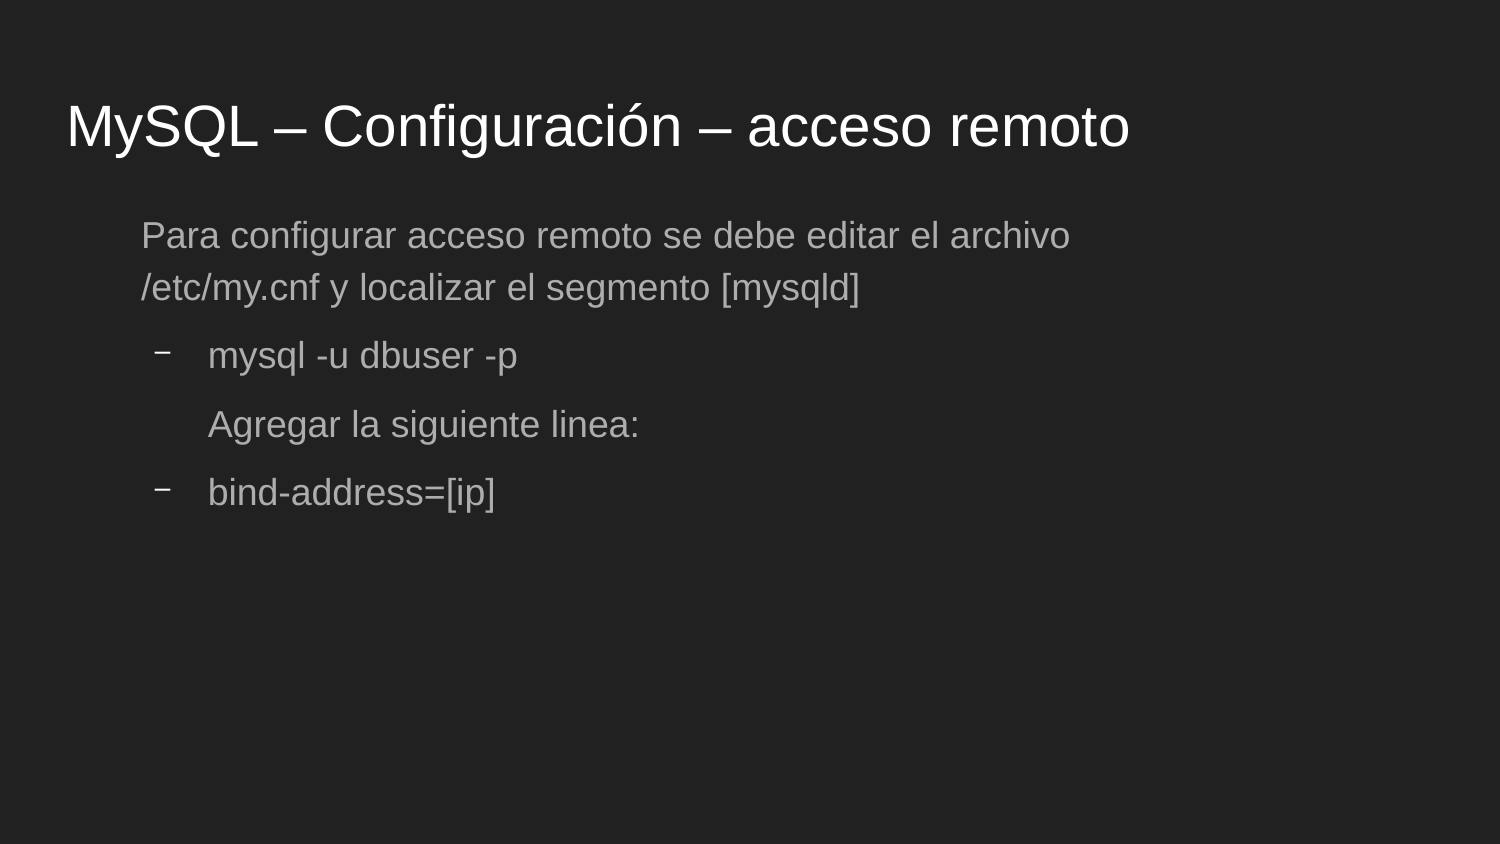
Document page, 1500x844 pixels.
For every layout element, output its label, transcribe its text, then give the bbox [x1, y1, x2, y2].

title MySQL – Configuración – acceso remoto [51, 72, 1449, 167]
list Para configurar acceso remoto se debe editar el archivo /etc/my.cnf y localizar el segmento [mysqld] mysql -u dbuser -p Agregar la siguiente linea: bind-address=[ip] [51, 189, 1261, 750]
